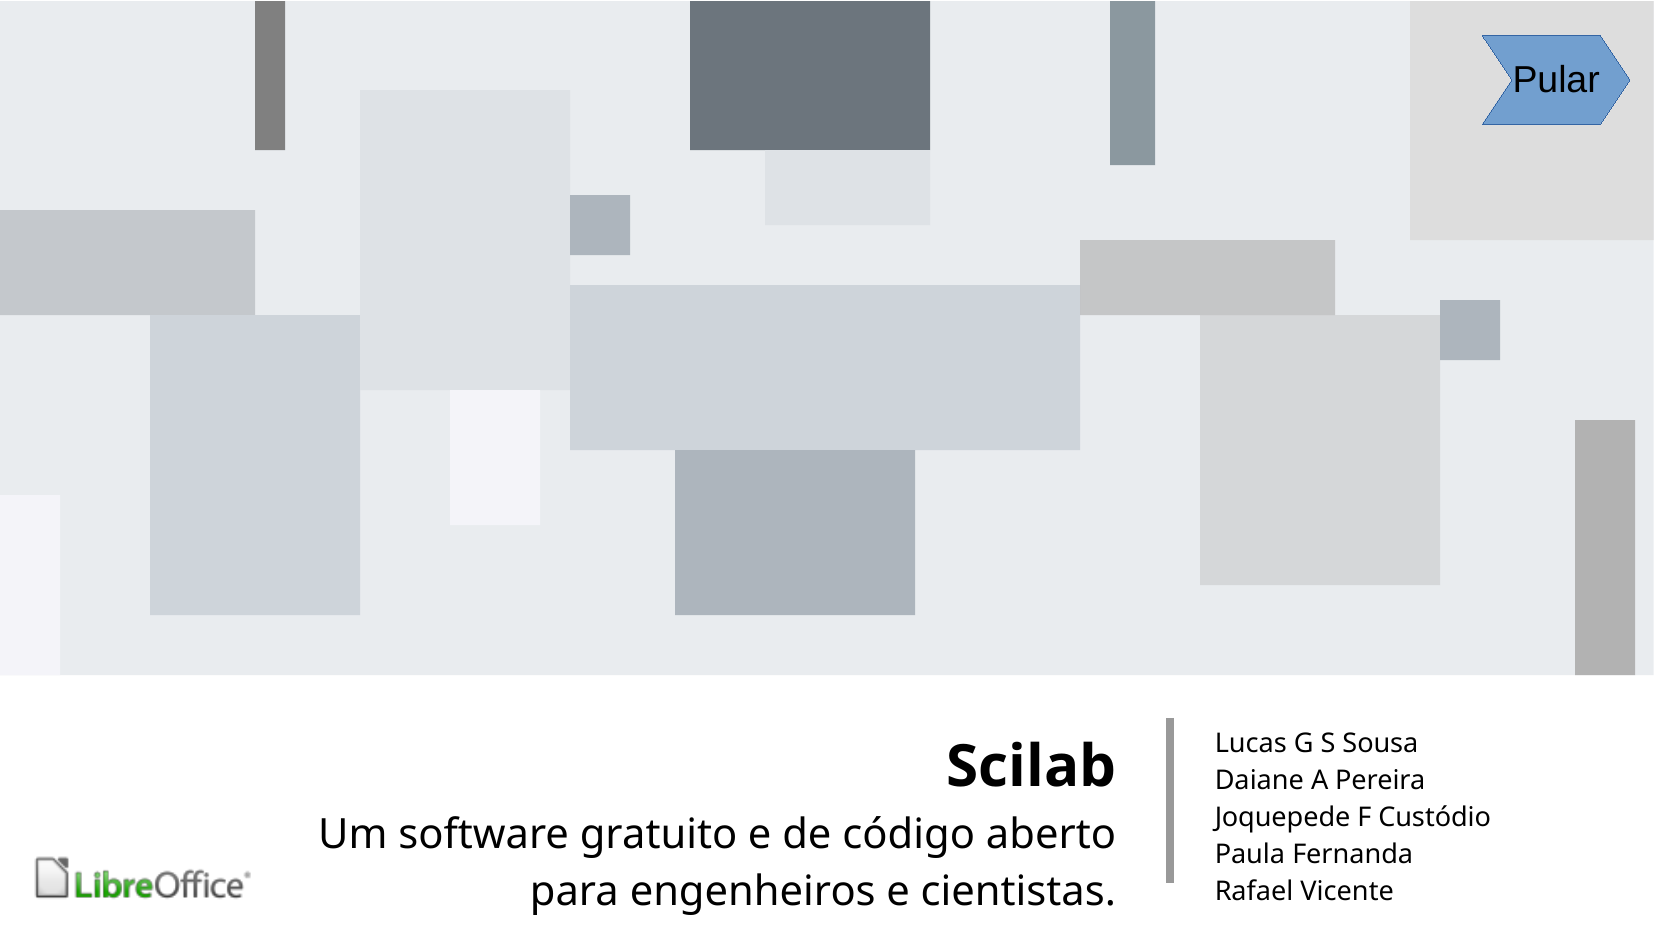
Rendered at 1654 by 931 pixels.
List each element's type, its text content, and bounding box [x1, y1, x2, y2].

text_box Lucas G S Sousa Daiane A Pereira Joquepede F Custódio Paula Fernanda Rafael Vicente [1200, 716, 1591, 916]
text_box Scilab Um software gratuito e de código aberto para engenheiros e cientistas. [255, 717, 1131, 931]
picture [30, 852, 256, 903]
text_box Pular [1482, 35, 1630, 125]
